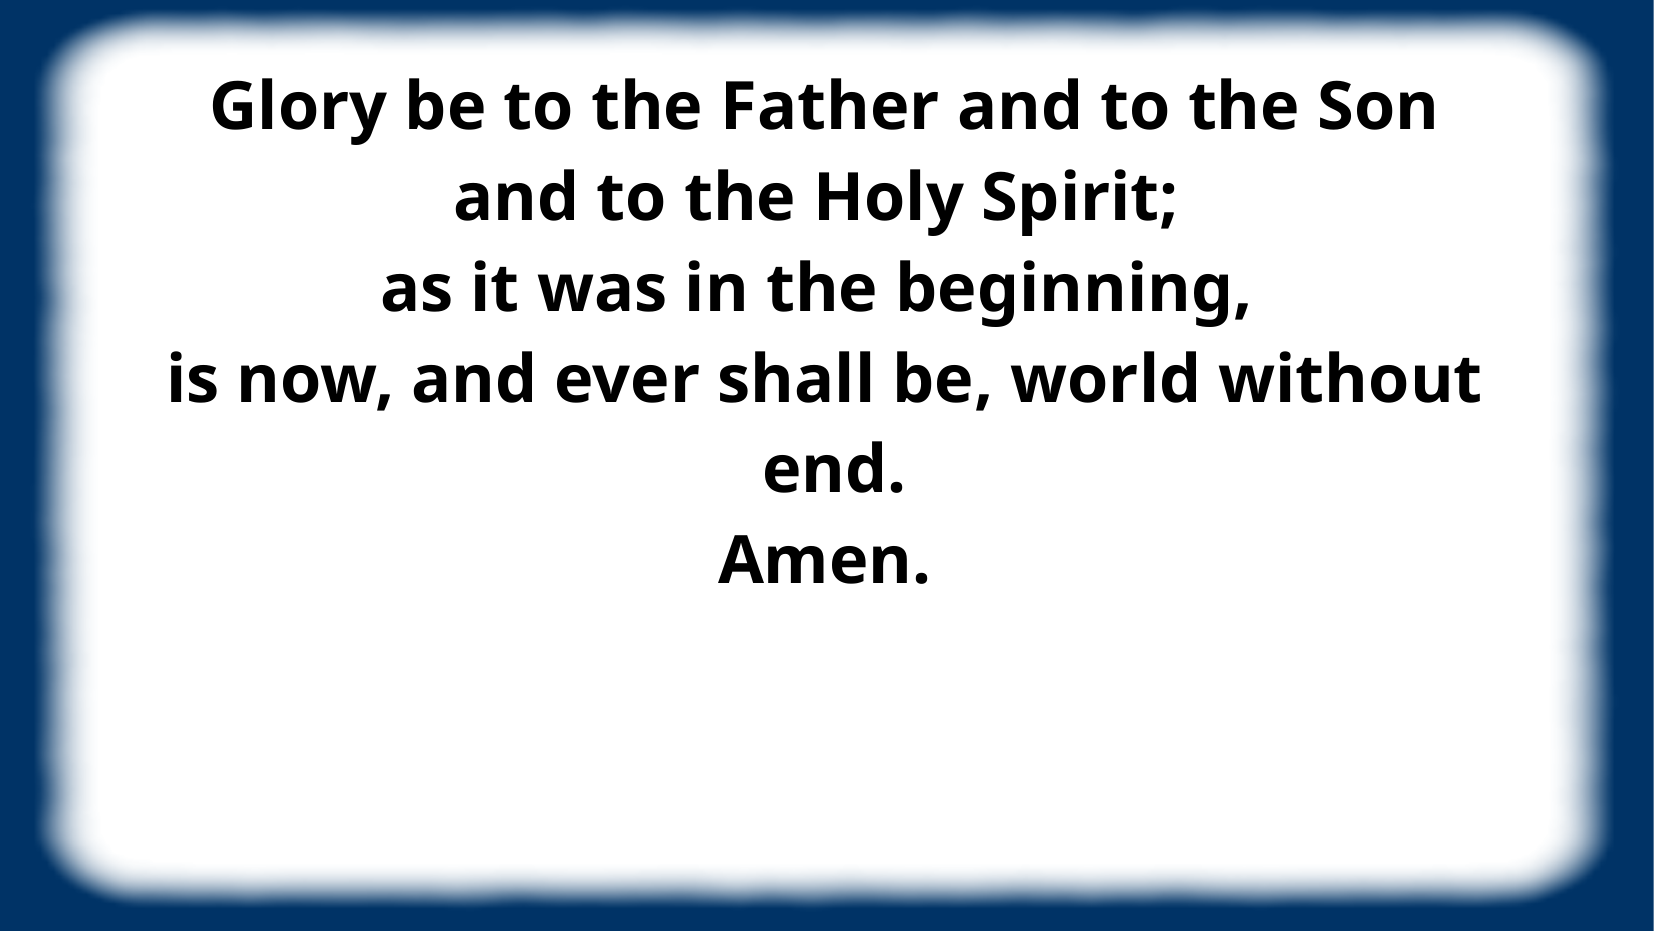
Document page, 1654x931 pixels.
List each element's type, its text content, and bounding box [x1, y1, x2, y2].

text_box Glory be to the Father and to the Son and to the Holy Spirit; as it was in the beginning, is now, and ever shall be, world without end. Amen. [75, 51, 1576, 510]
picture [0, 0, 1654, 931]
